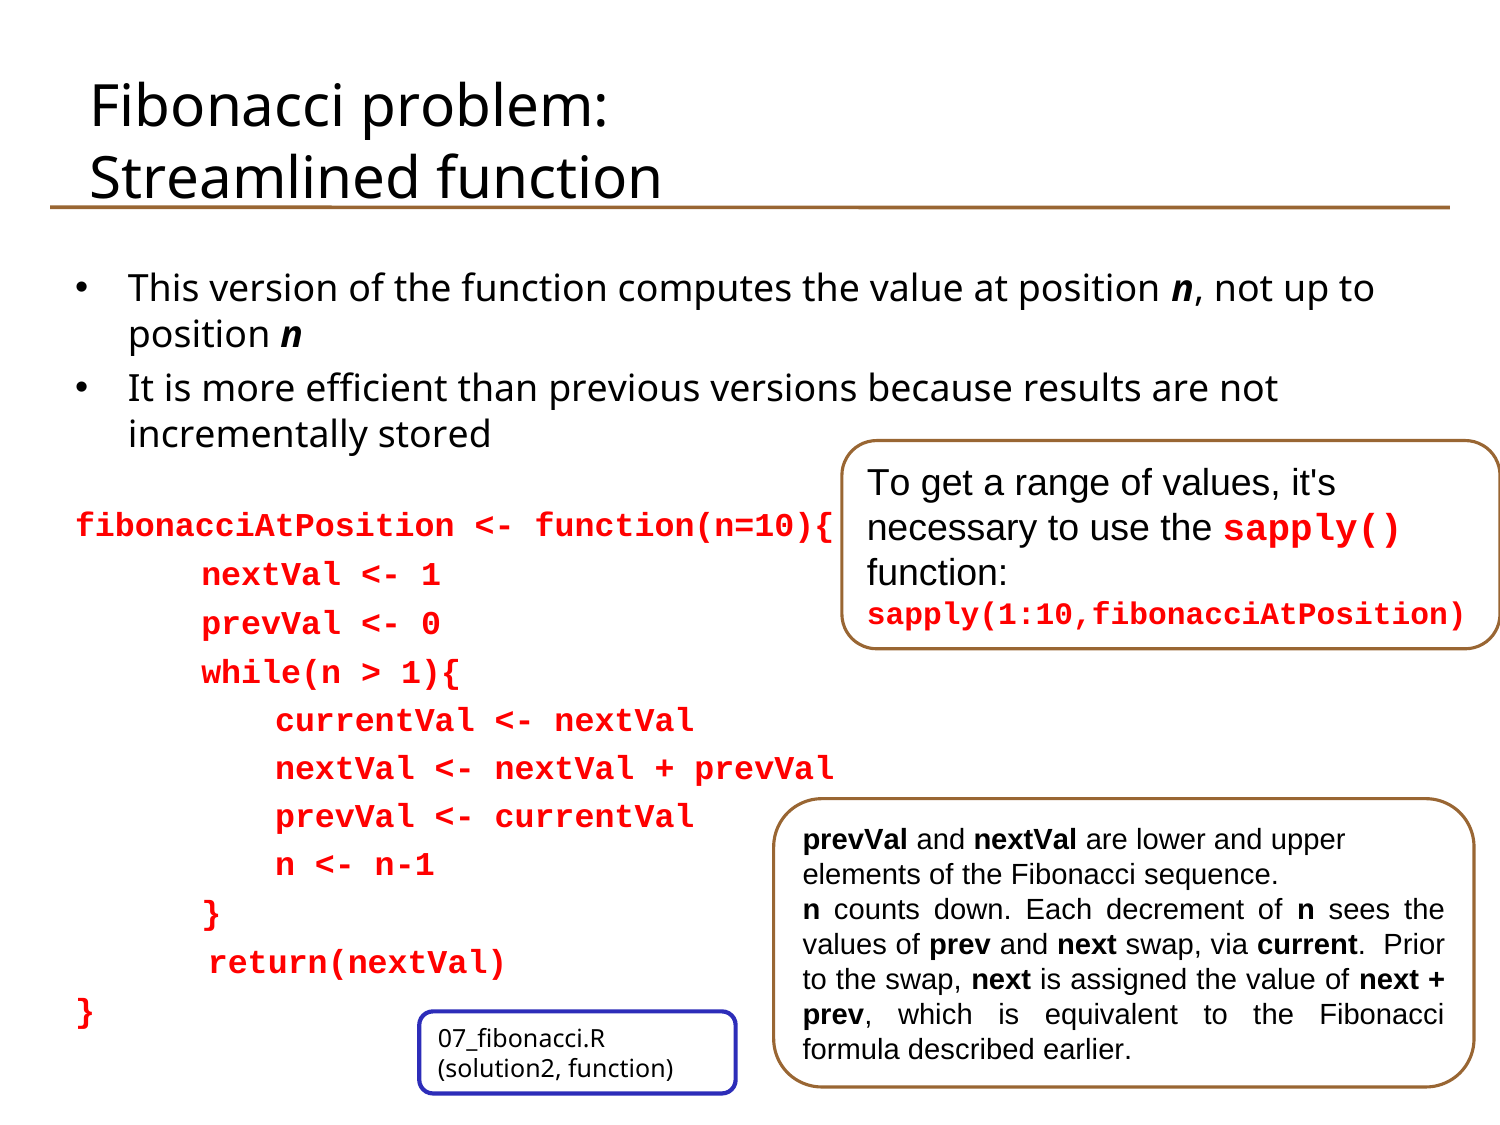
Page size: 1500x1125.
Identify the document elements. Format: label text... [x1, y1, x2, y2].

text_box Fibonacci problem: Streamlined function [75, 44, 1425, 233]
text_box 07_fibonacci.R (solution2, function)‏ [419, 1011, 736, 1094]
text_box This version of the function computes the value at position n, not up to position n It is more efficient than previous versions because results are not incrementally stored fibonacciAtPosition <- function(n=10){ nextVal <- 1 prevVal <- 0 while(n > 1){ currentVal <- nextVal nextVal <- nextVal + prevVal prevVal <- currentVal n <- n-1 } return(nextVal)‏ } [75, 263, 1425, 1006]
text_box To get a range of values, it's necessary to use the sapply() function: sapply(1:10,fibonacciAtPosition)‏ [1425, 440, 1500, 649]
text_box prevVal and nextVal are lower and upper elements of the Fibonacci sequence. n counts down. Each decrement of n sees the values of prev and next swap, via current. Prior to the swap, next is assigned the value of next + prev, which is equivalent to the Fibonacci formula described earlier. [773, 798, 1475, 1087]
